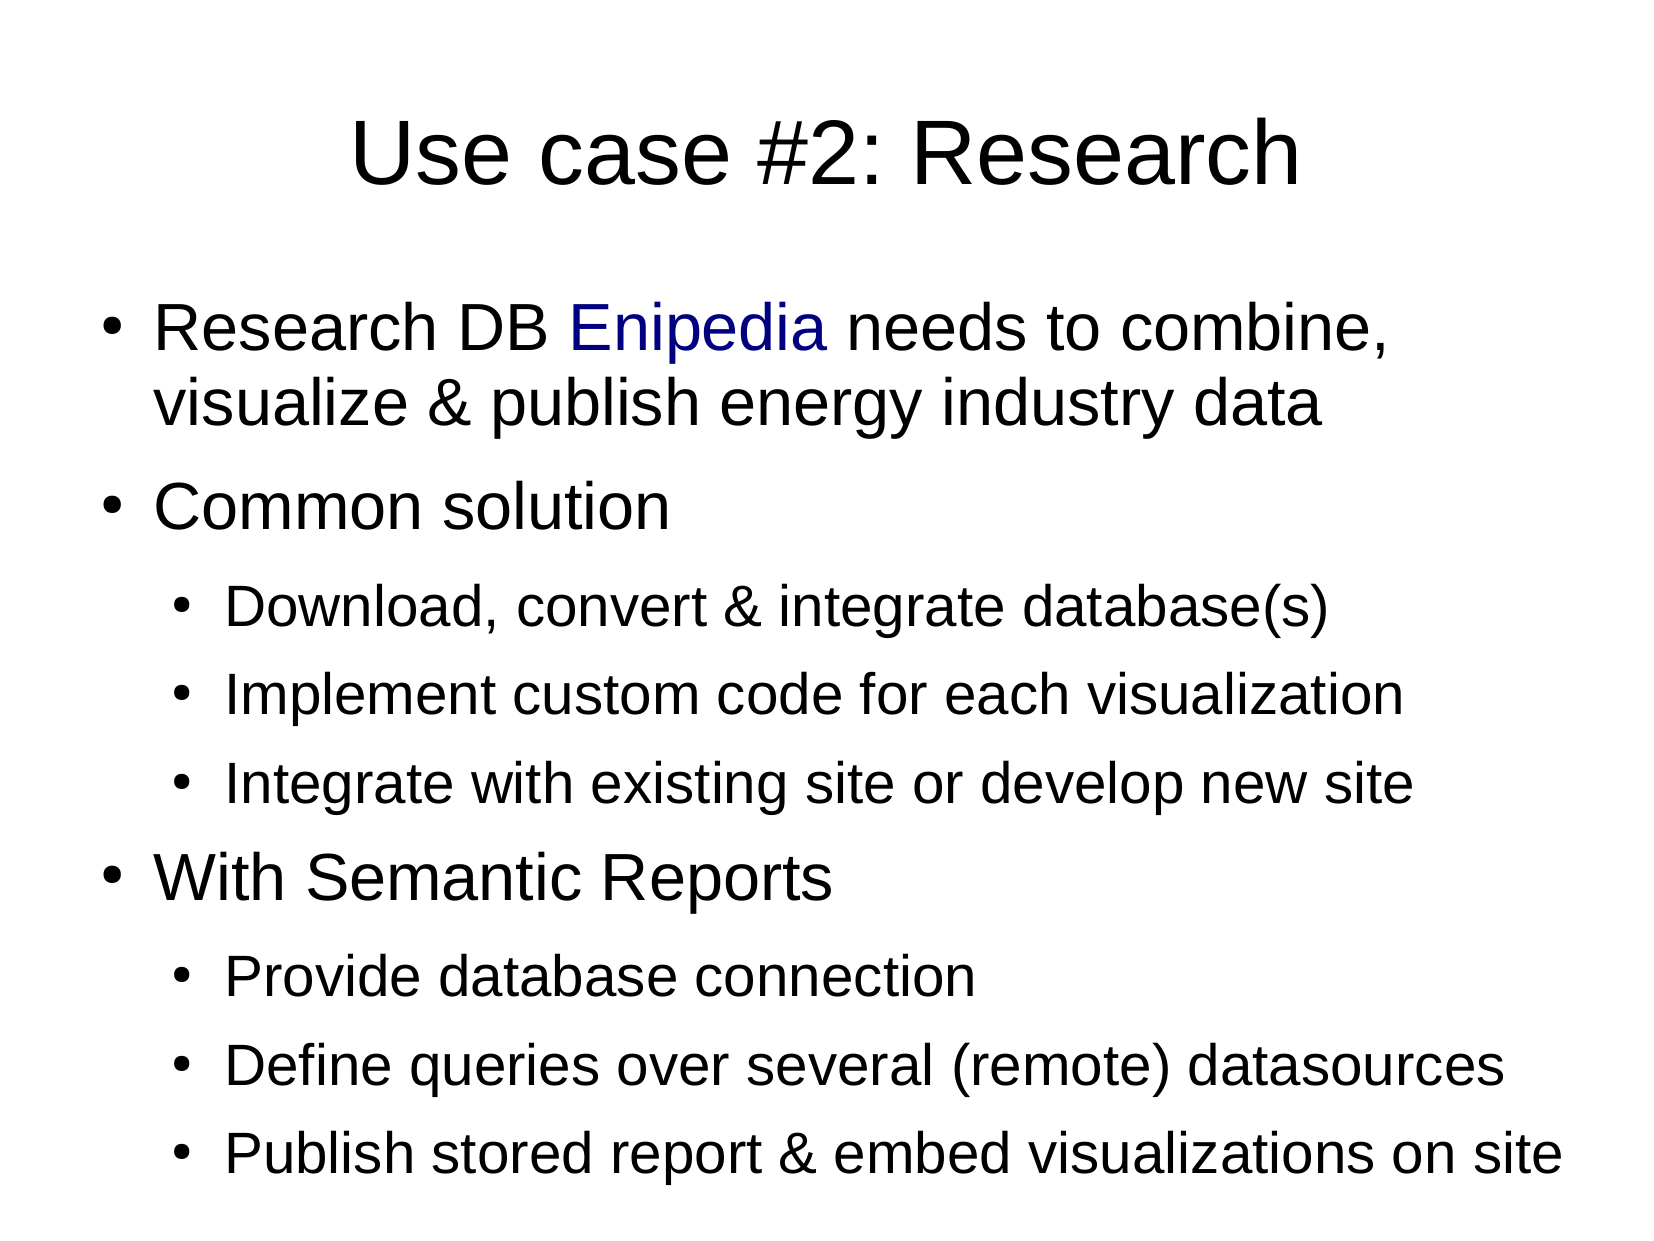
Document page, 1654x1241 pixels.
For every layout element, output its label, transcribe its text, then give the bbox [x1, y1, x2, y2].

title Use case #2: Research [82, 56, 1571, 250]
list Research DB Enipedia needs to combine, visualize & publish energy industry data Common solution Download, convert & integrate database(s) Implement custom code for each visualization Integrate with existing site or develop new site With Semantic Reports Provide database connection Define queries over several (remote) datasources Publish stored report & embed visualizations on site [82, 290, 1571, 1185]
